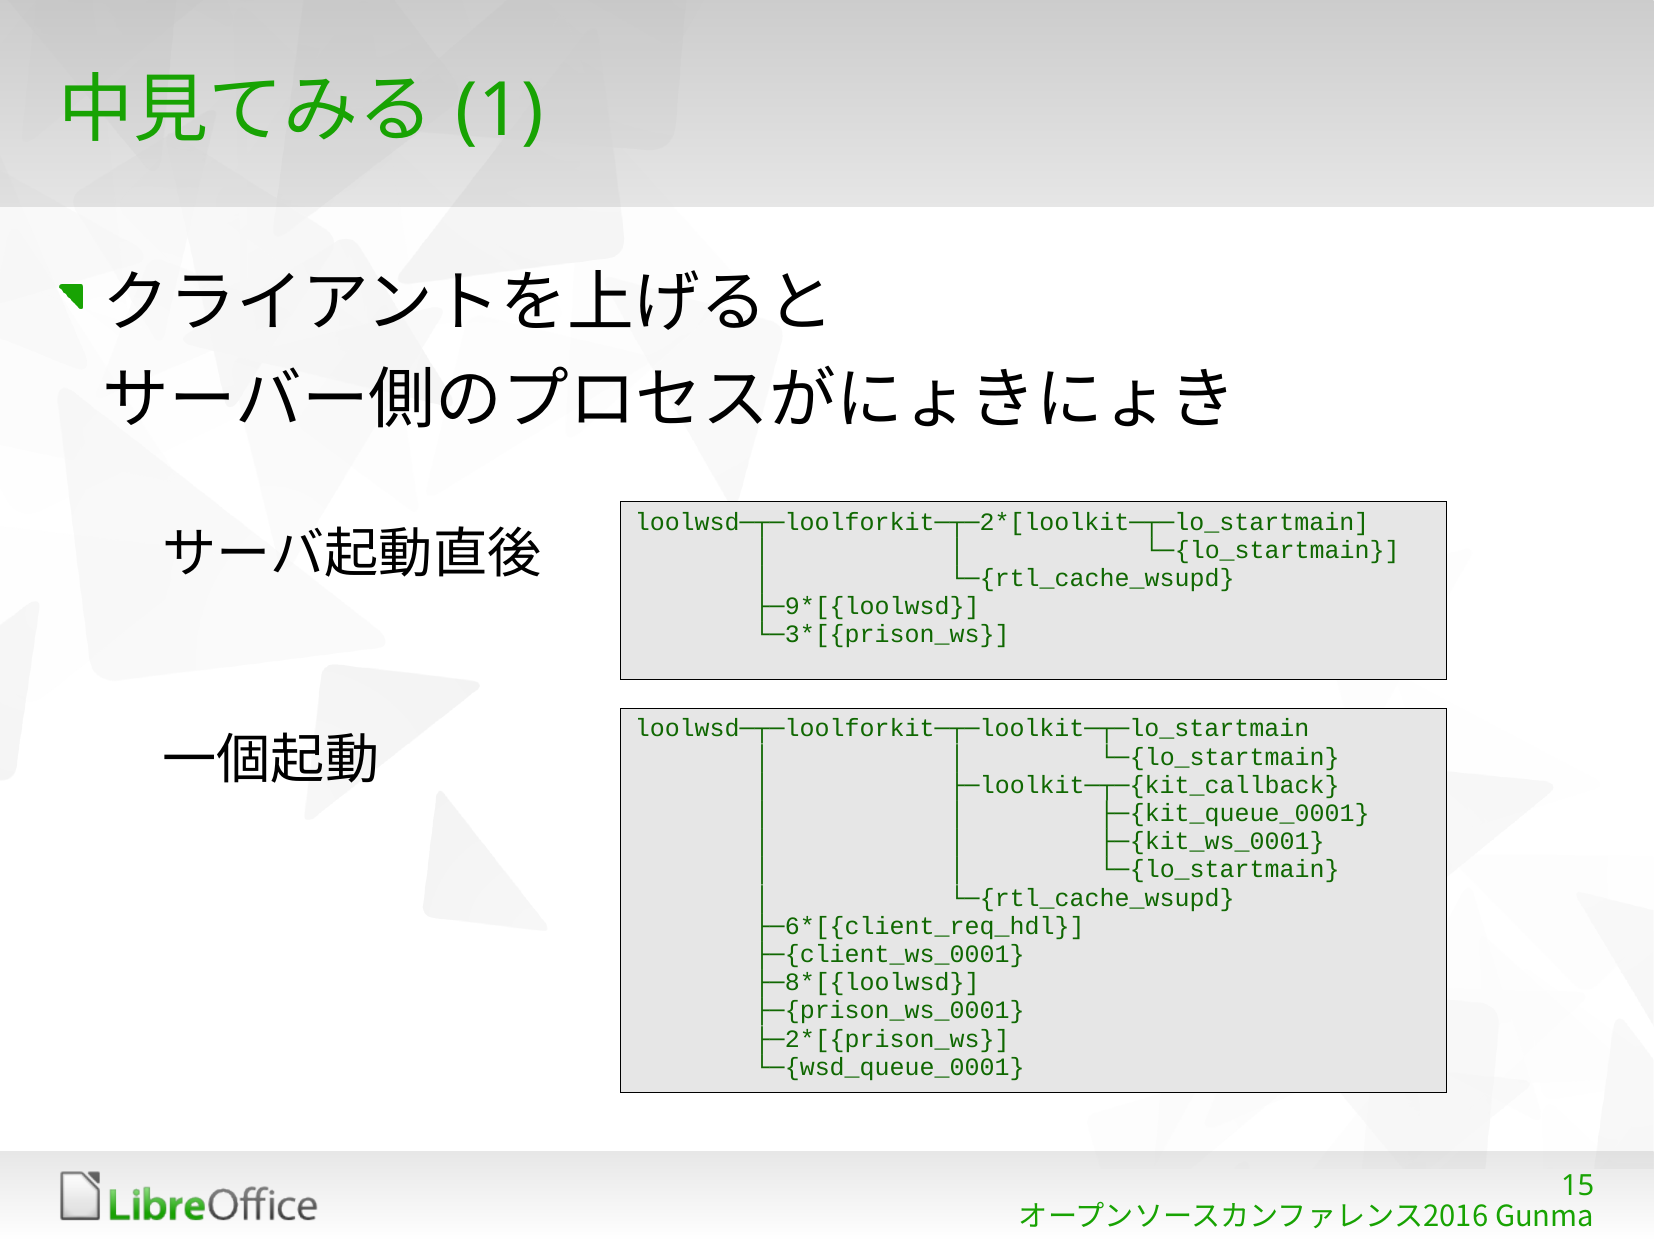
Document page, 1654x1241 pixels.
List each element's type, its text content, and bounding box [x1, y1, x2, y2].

text_box 一個起動 [147, 708, 562, 804]
text_box loolwsd─┬─loolforkit─┬─loolkit─┬─lo_startmain │ │ └─{lo_startmain} │ ├─loolkit─┬─{kit_callback} │ │ ├─{kit_queue_0001} │ │ ├─{kit_ws_0001} │ │ └─{lo_startmain} │ └─{rtl_cache_wsupd} ├─6*[{client_req_hdl}] ├─{client_ws_0001} ├─8*[{loolwsd}] ├─{prison_ws_0001} ├─2*[{prison_ws}] └─{wsd_queue_0001} [620, 708, 1447, 1093]
list クライアントを上げると サーバー側のプロセスがにょきにょき [59, 248, 1595, 968]
picture [0, 0, 783, 931]
title 中見てみる(1) [59, 29, 1595, 178]
text_box loolwsd─┬─loolforkit─┬─2*[loolkit─┬─lo_startmain] │ │ └─{lo_startmain}] │ └─{rtl_cache_wsupd} ├─9*[{loolwsd}] └─3*[{prison_ws}] [620, 501, 1447, 680]
picture [41, 1152, 337, 1240]
text_box サーバ起動直後 [147, 501, 562, 598]
picture [915, 548, 1654, 1169]
